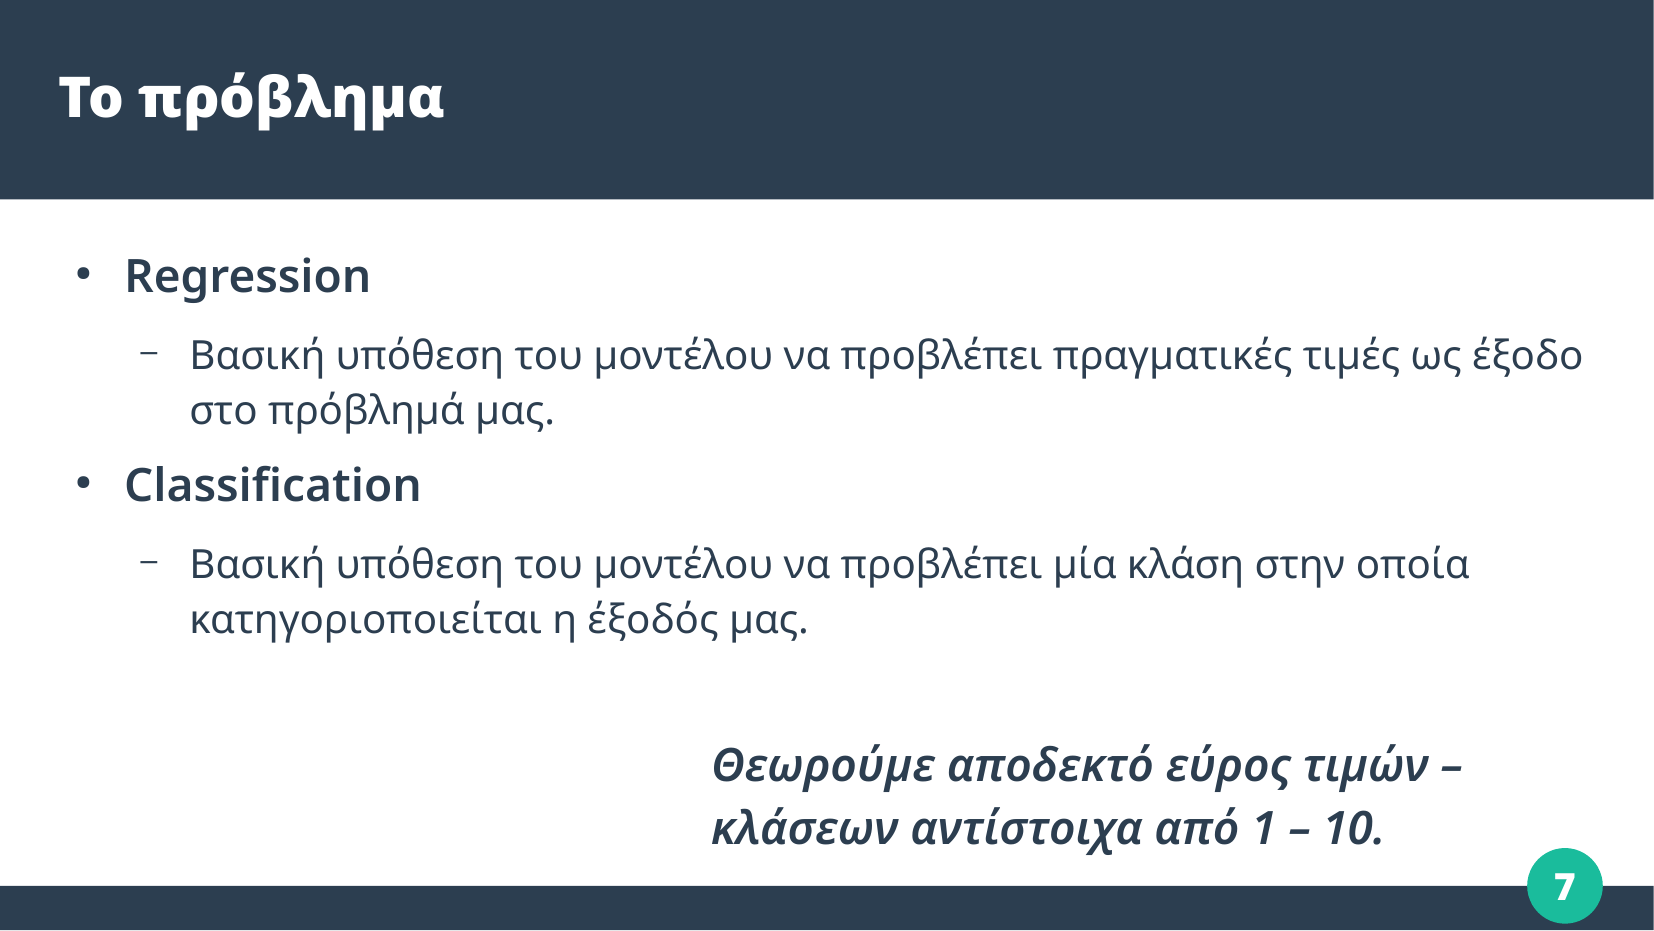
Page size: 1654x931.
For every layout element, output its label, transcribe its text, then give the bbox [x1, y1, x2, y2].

list Regression Βασική υπόθεση του μοντέλου να προβλέπει πραγματικές τιμές ως έξοδο στο πρόβλημά μας. Classification Βασική υπόθεση του μοντέλου να προβλέπει μία κλάση στην οποία κατηγοριοποιείται η έξοδός μας. Θεωρούμε αποδεκτό εύρος τιμών – κλάσεων αντίστοιχα από 1 – 10. [59, 243, 1595, 864]
title Το πρόβλημα [59, 37, 1595, 156]
